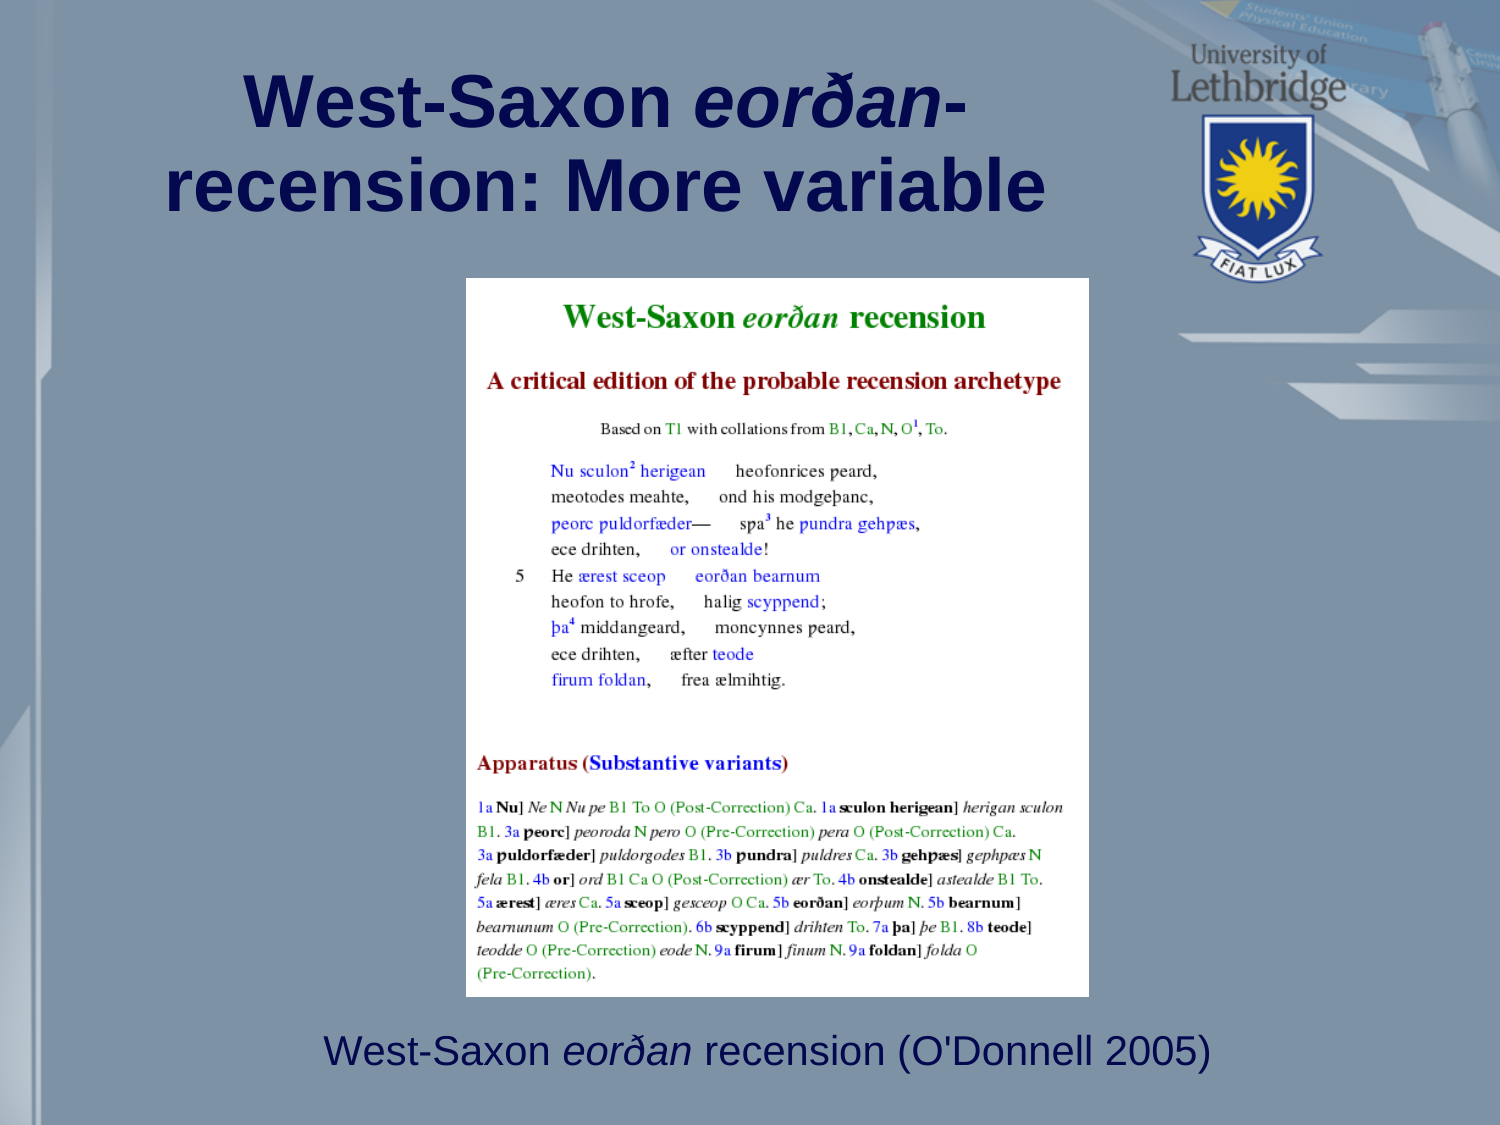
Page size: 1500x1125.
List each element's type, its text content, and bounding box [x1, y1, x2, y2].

list West-Saxon eorðan recension (O'Donnell 2005) [118, 1027, 1418, 1114]
picture [0, 0, 1500, 1125]
title West-Saxon eorðan-recension: More variable [75, 46, 1138, 241]
